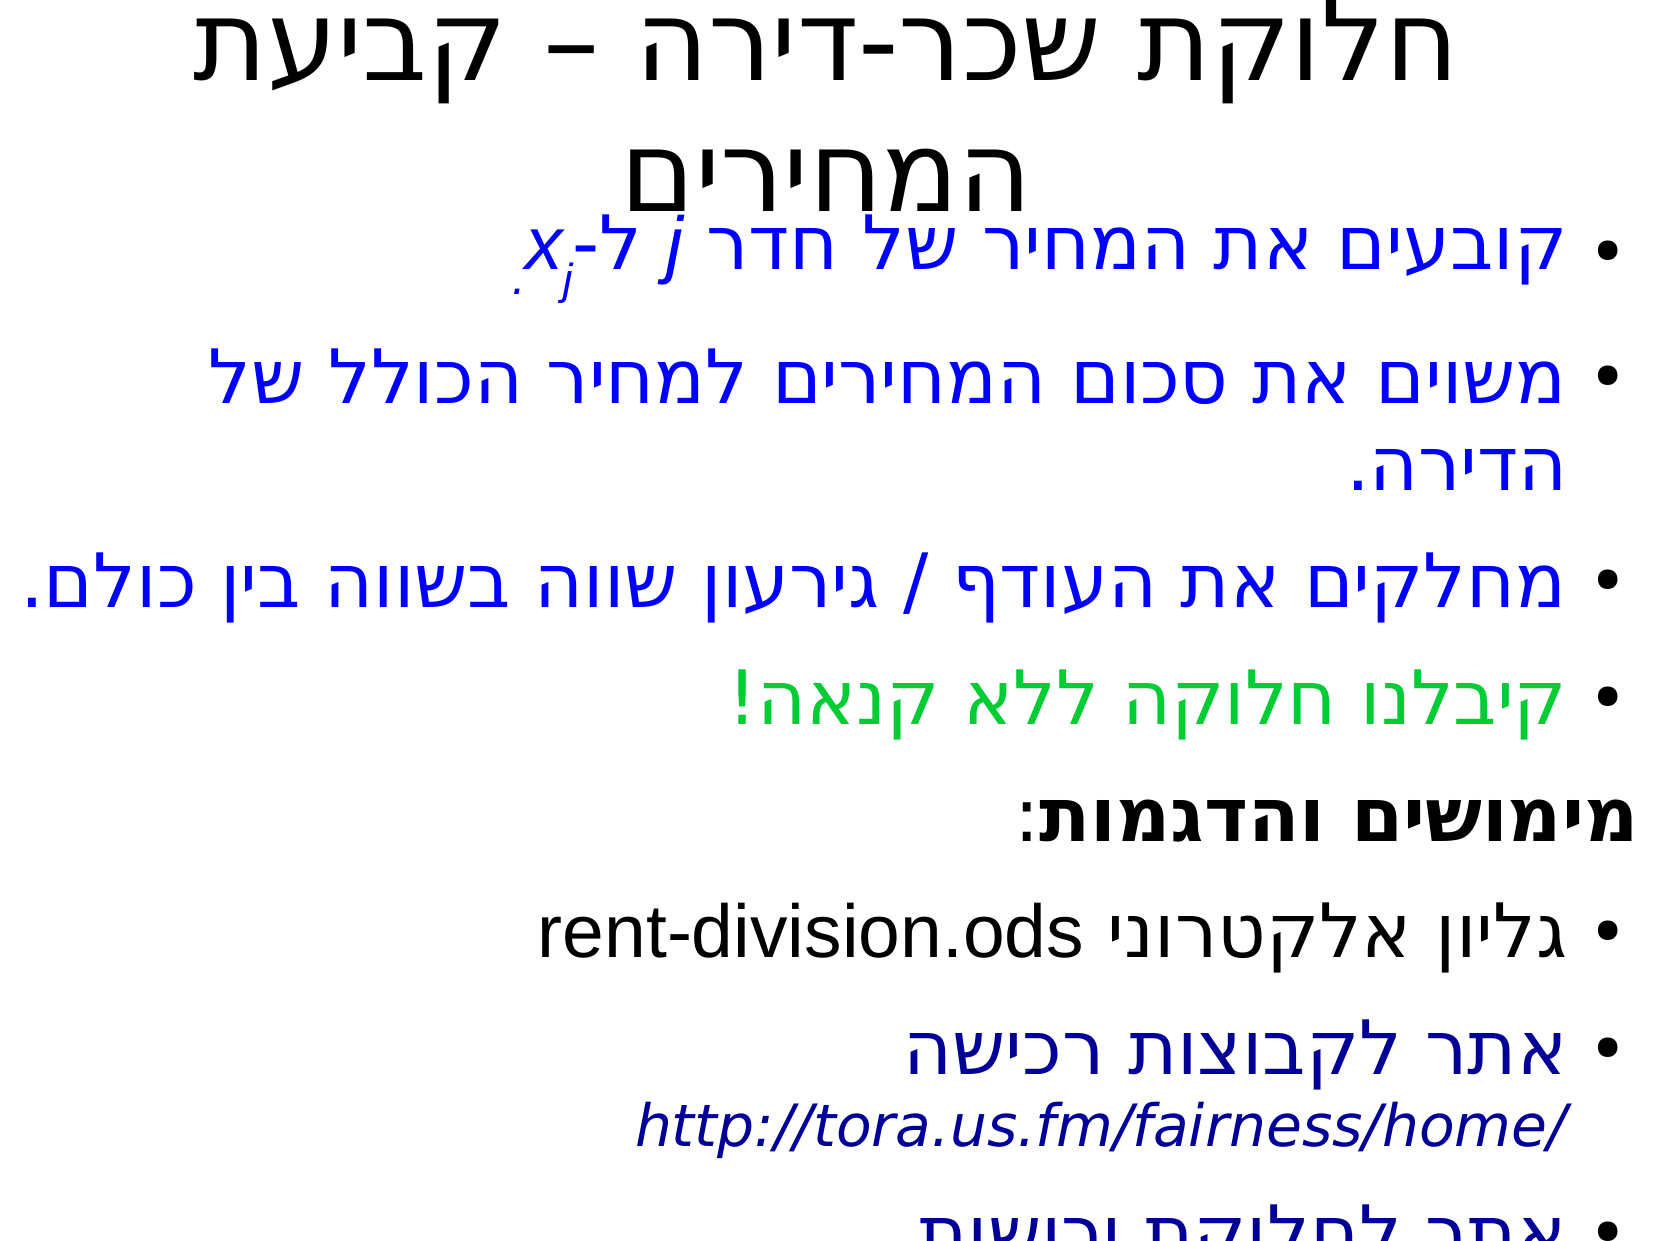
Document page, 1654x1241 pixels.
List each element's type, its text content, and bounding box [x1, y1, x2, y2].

title חלוקת שכר-דירה – קביעת המחירים [0, 0, 1654, 213]
list קובעים את המחיר של חדר j ל-xj. משוים את סכום המחירים למחיר הכולל של הדירה. מחלקים את העודף / גירעון שווה בשווה בין כולם. קיבלנו חלוקה ללא קנאה! מימושים והדגמות: גליון אלקטרוני rent-division.ods אתר לקבוצות רכישה http://tora.us.fm/fairness/home/ אתר לחלוקת ירושות http://tora.us.fm/fairness/home/ab.html אלג. גל-מש-פרוקצ’יה-זיק: http://www.spliddit.org/apps/rent [0, 199, 1639, 1201]
